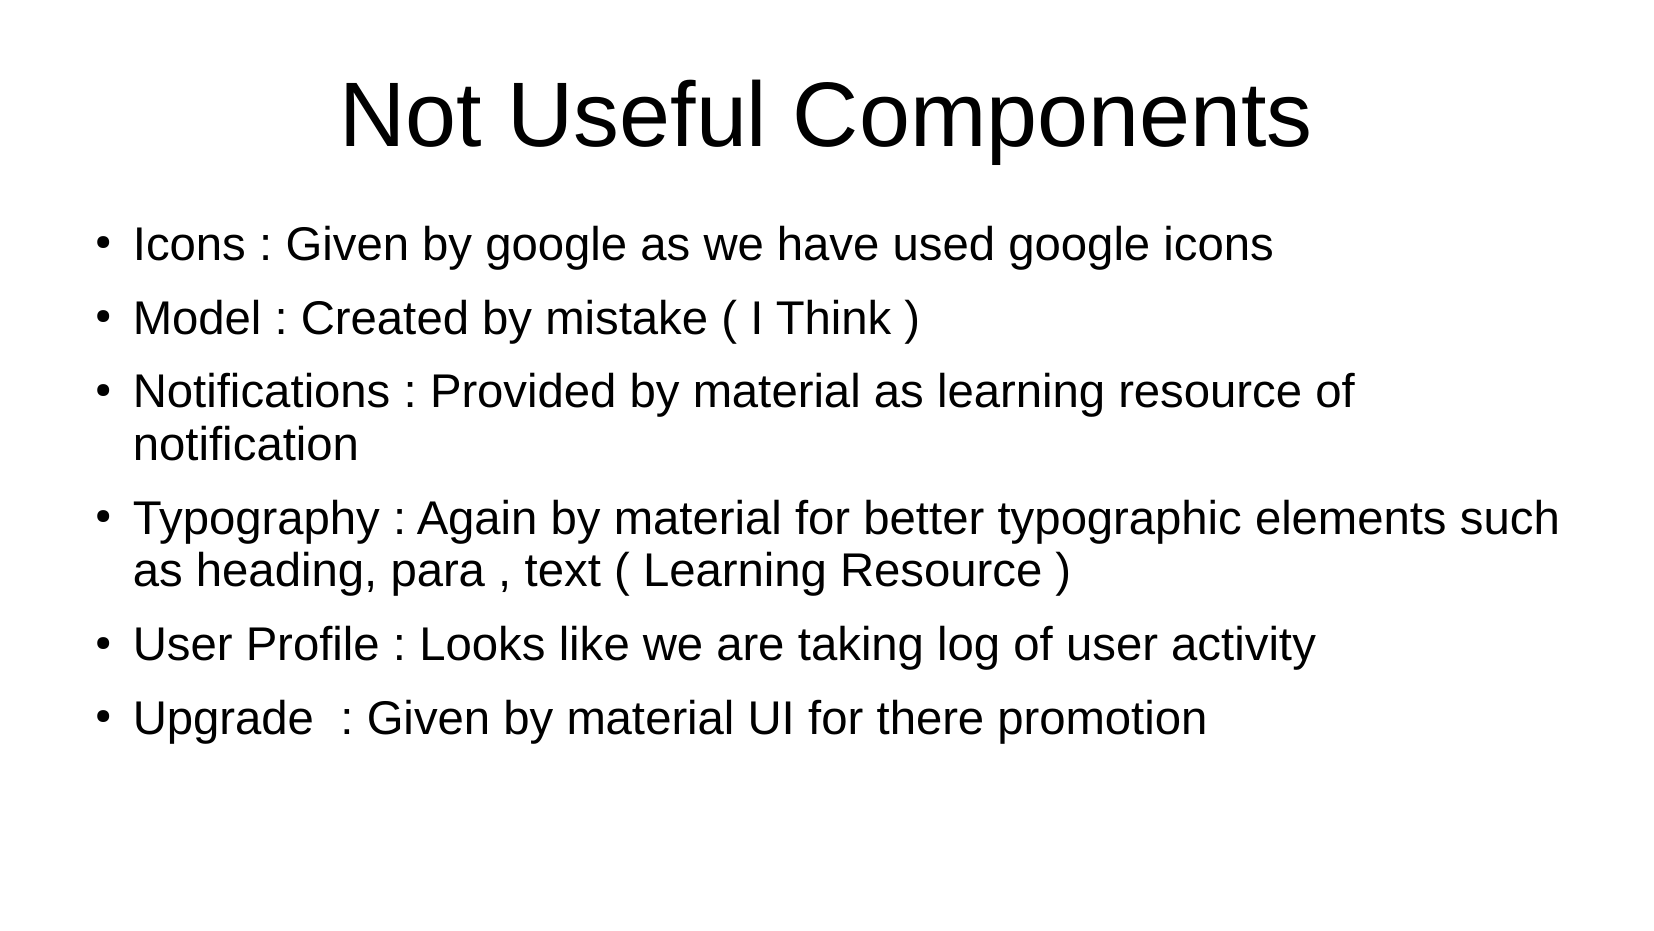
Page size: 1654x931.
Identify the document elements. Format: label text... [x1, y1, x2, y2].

title Not Useful Components [82, 37, 1571, 193]
list Icons : Given by google as we have used google icons Model : Created by mistake ( I Think ) Notifications : Provided by material as learning resource of notification Typography : Again by material for better typographic elements such as heading, para , text ( Learning Resource ) User Profile : Looks like we are taking log of user activity Upgrade : Given by material UI for there promotion [82, 217, 1571, 758]
